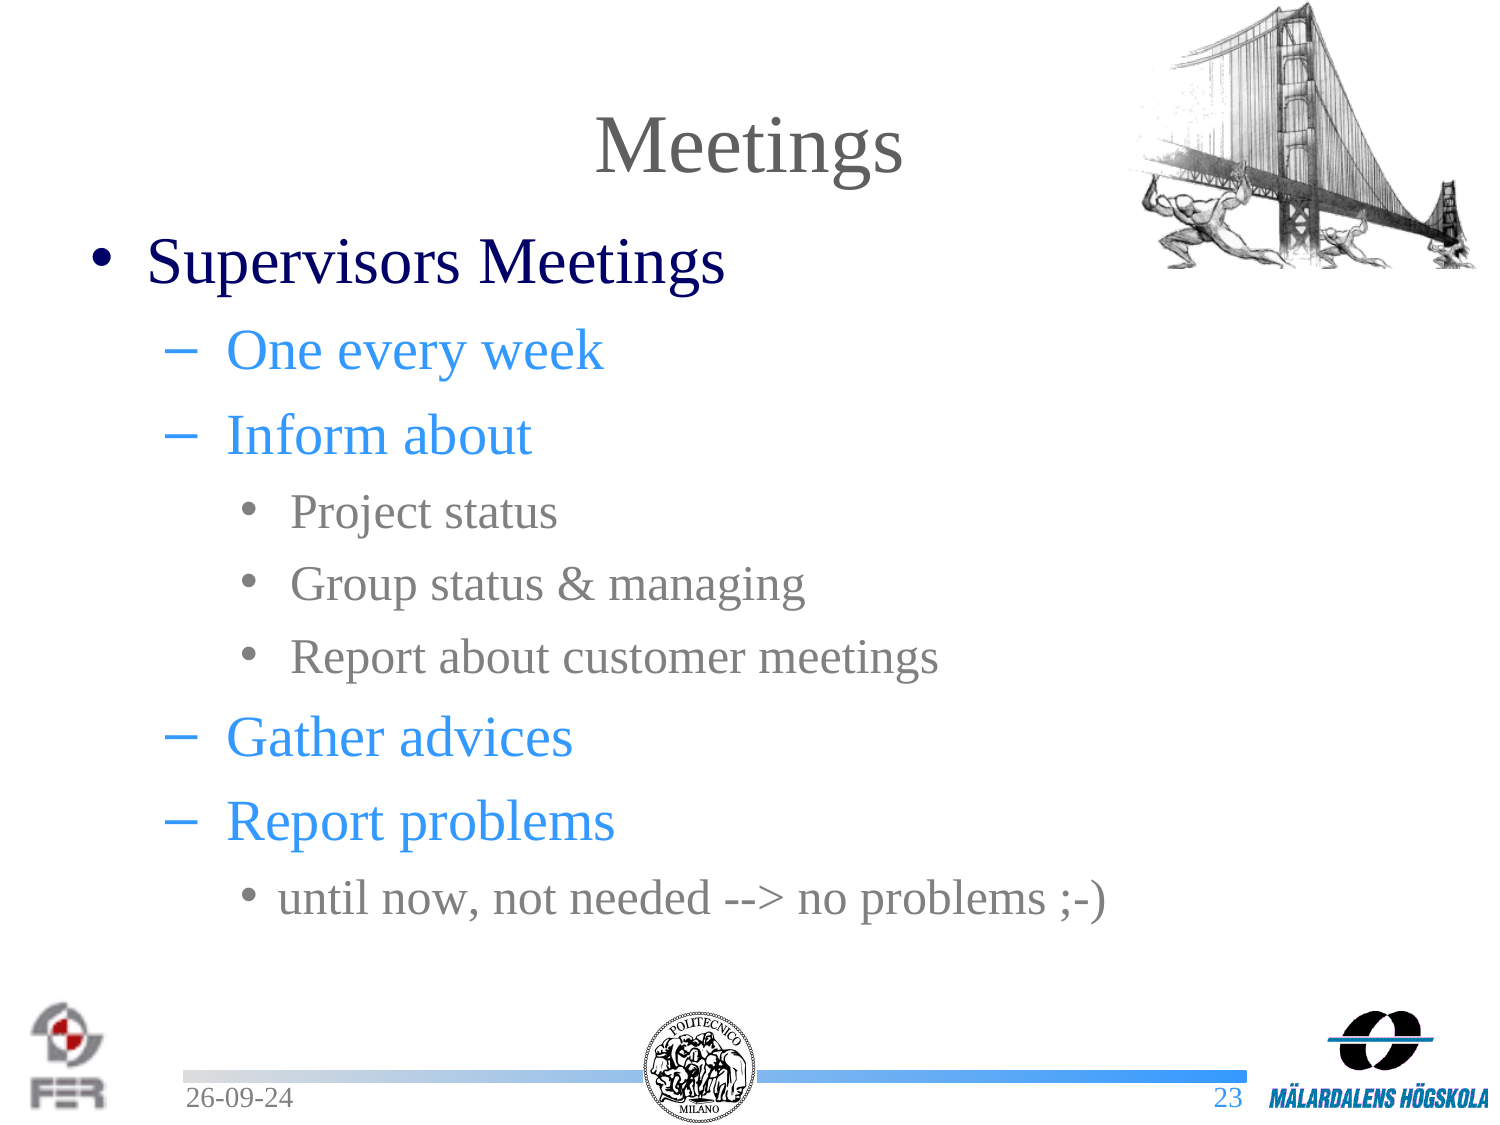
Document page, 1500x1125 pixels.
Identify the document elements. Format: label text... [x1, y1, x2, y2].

picture [1454, 1091, 1459, 1108]
picture [29, 987, 107, 1125]
title Meetings [75, 45, 1122, 209]
picture [643, 1011, 757, 1123]
picture [1122, 0, 1477, 269]
text_box <numero> [1186, 1070, 1258, 1114]
list Supervisors Meetings One every week Inform about Project status Group status & managing Report about customer meetings Gather advices Report problems until now, not needed --> no problems ;-) [75, 209, 1426, 952]
text_box 13-11-06 [171, 1070, 396, 1114]
picture [1269, 1011, 1488, 1108]
picture [1435, 1096, 1441, 1104]
picture [1368, 1093, 1374, 1104]
